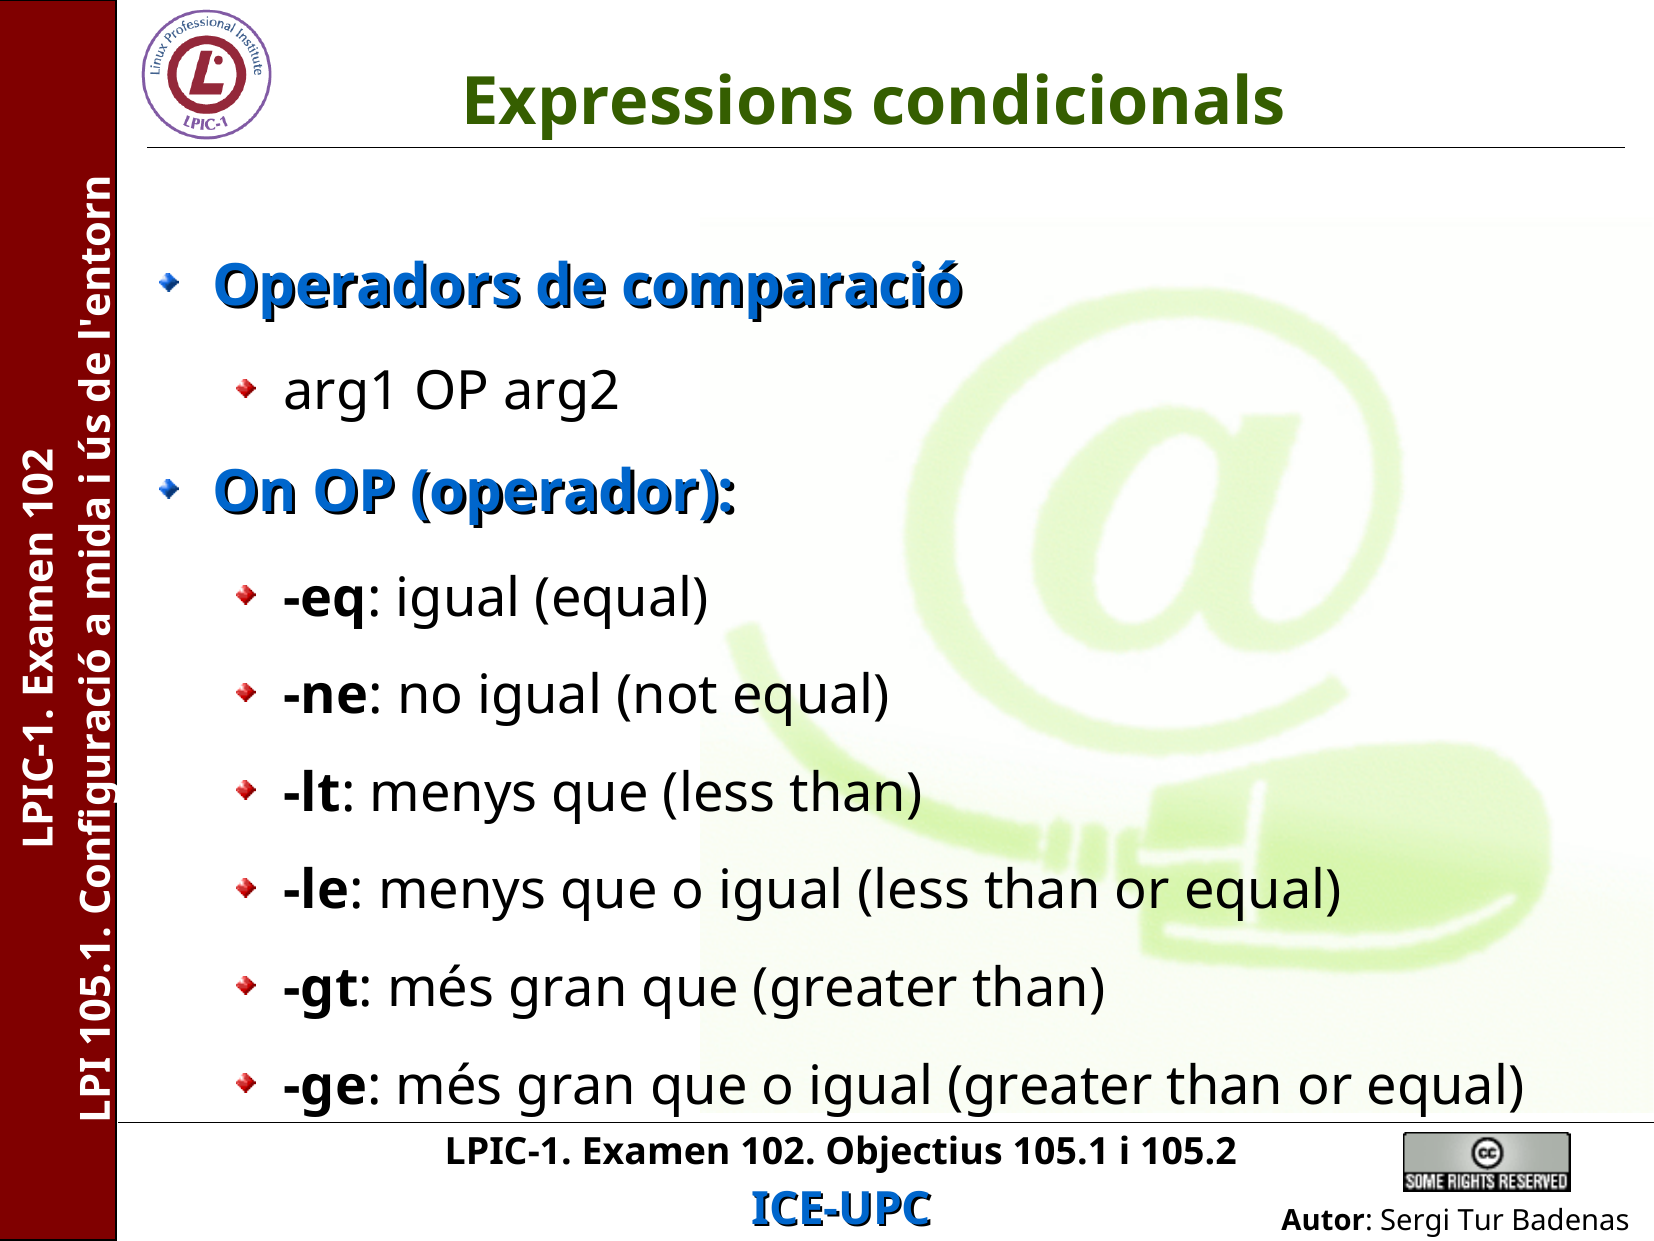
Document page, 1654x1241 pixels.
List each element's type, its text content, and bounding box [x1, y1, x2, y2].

picture [971, 1089, 987, 1101]
picture [1470, 1090, 1484, 1101]
picture [1403, 1132, 1571, 1192]
title Expressions condicionals [129, 49, 1619, 148]
picture [236, 1089, 256, 1093]
picture [990, 1089, 1421, 1113]
picture [849, 1089, 957, 1113]
picture [700, 1089, 707, 1100]
picture [896, 1090, 910, 1101]
list Operadors de comparació arg1 OP arg2 On OP (operador): -eq: igual (equal) -ne: no igual (not equal) -lt: menys que (less than) -le: menys que o igual (less than or equal) -gt: més gran que (greater than) -ge: més gran que o igual (greater than or equal) [141, 242, 1630, 1089]
picture [769, 1089, 786, 1101]
picture [864, 1089, 879, 1101]
picture [1405, 1089, 1421, 1101]
picture [135, 5, 277, 49]
picture [1439, 1089, 1454, 1101]
picture [700, 1089, 846, 1113]
picture [954, 1089, 987, 1113]
picture [830, 1089, 846, 1101]
picture [1226, 1090, 1240, 1101]
picture [1426, 1089, 1517, 1113]
picture [700, 217, 1654, 1113]
picture [1305, 1089, 1322, 1101]
picture [1056, 1090, 1070, 1101]
